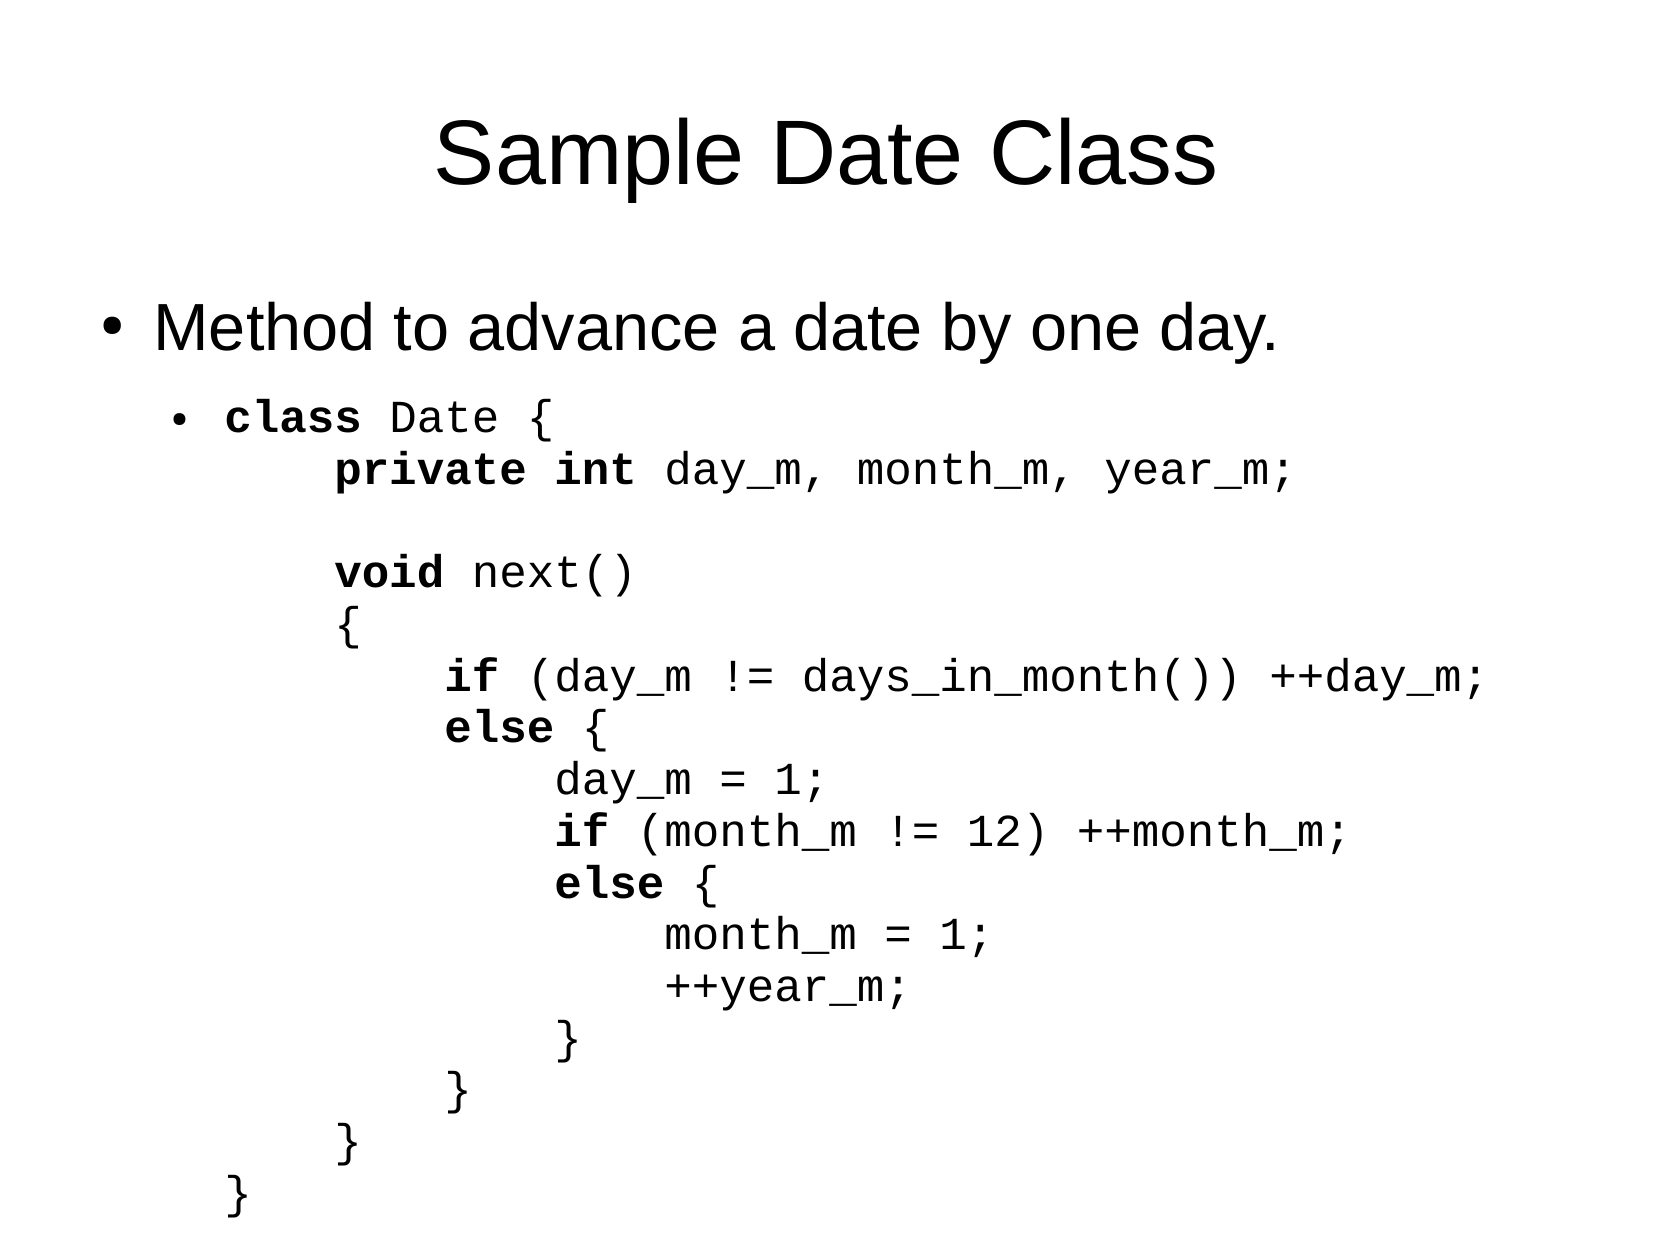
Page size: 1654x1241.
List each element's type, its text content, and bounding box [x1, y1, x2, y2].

title Sample Date Class [82, 56, 1571, 250]
list Method to advance a date by one day. class Date { private int day_m, month_m, year_m; void next() { if (day_m != days_in_month()) ++day_m; else { day_m = 1; if (month_m != 12) ++month_m; else { month_m = 1; ++year_m; } } } } [82, 290, 1571, 1196]
